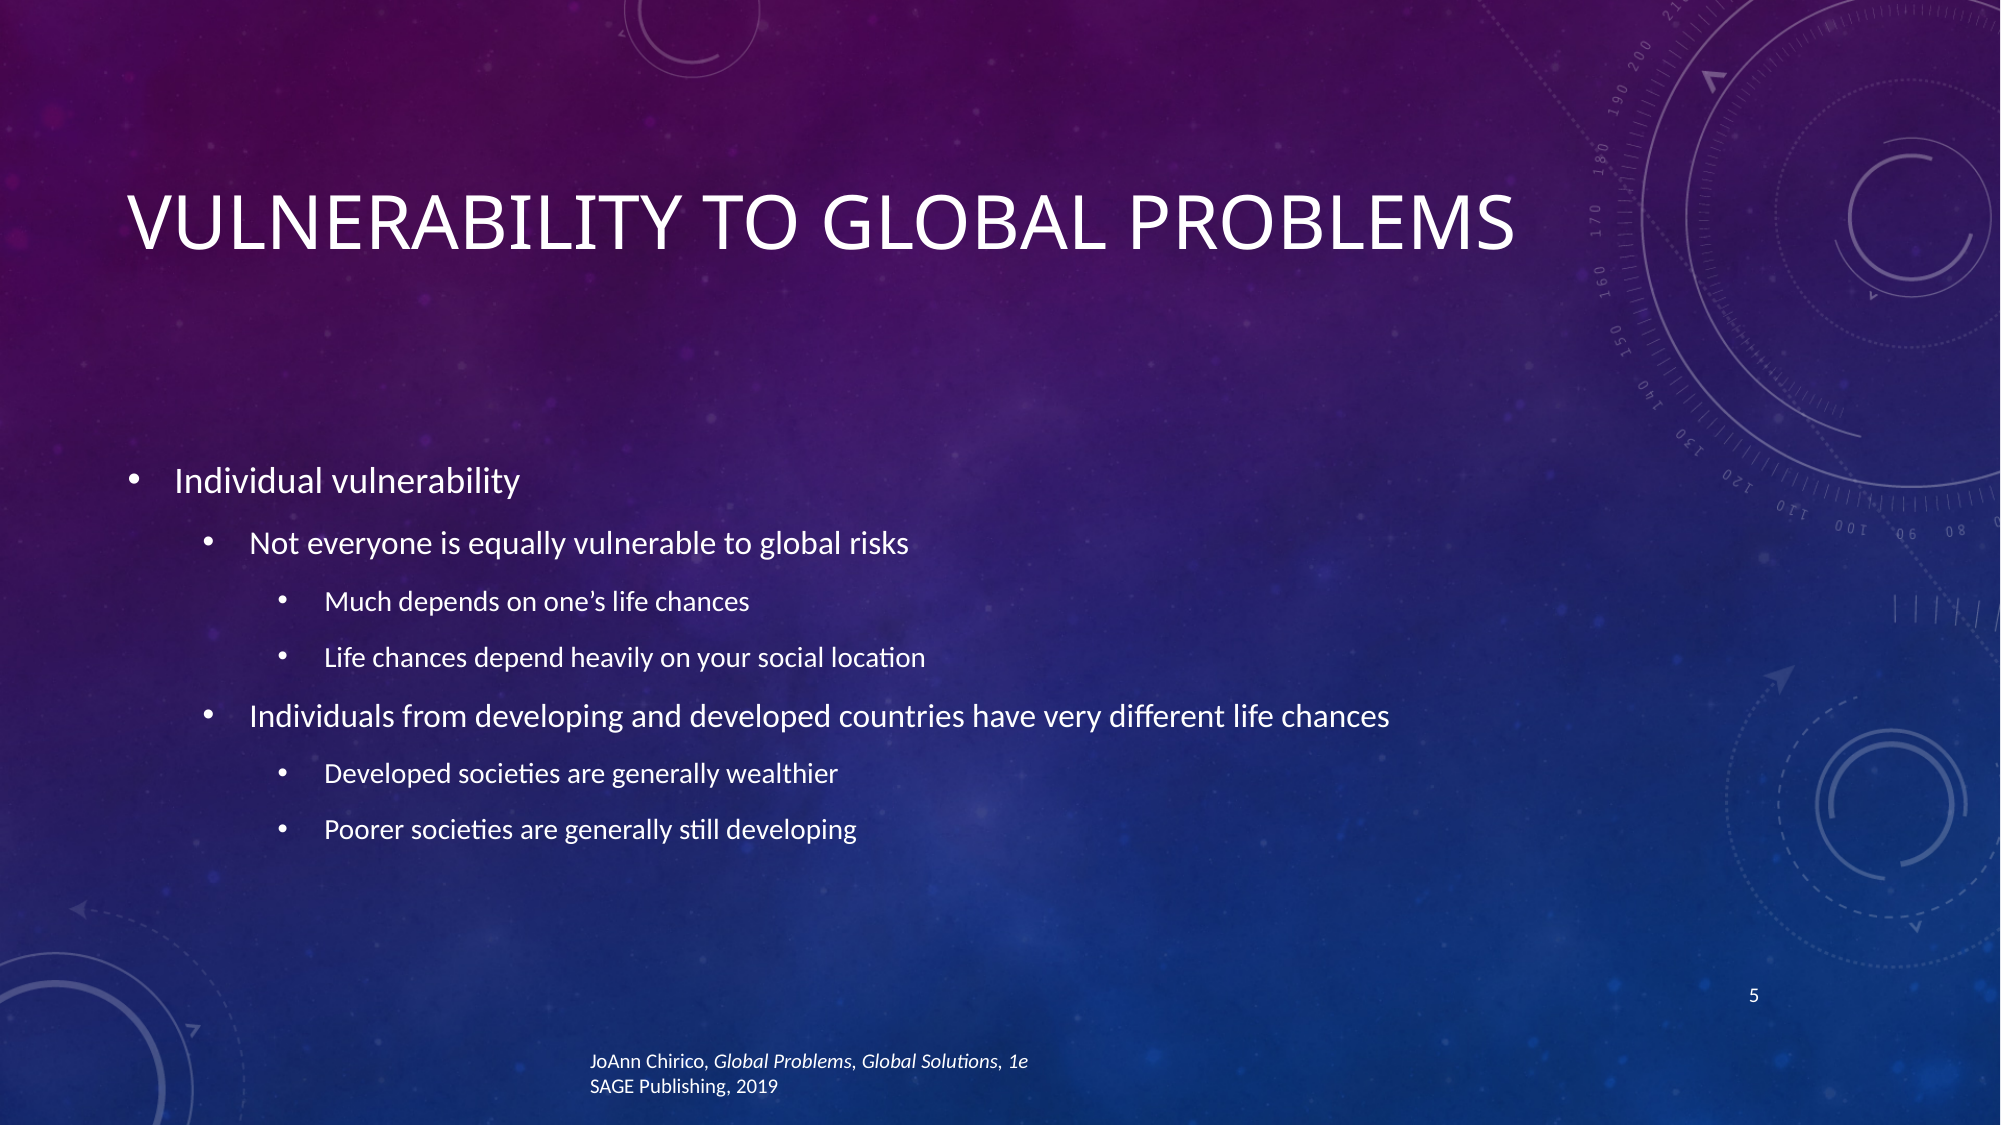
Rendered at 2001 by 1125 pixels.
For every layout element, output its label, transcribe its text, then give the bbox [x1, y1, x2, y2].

footer JoAnn Chirico, Global Problems, Global Solutions, 1e SAGE Publishing, 2019 [575, 1042, 1425, 1103]
title Vulnerability to Global Problems [112, 99, 1775, 339]
list Individual vulnerability Not everyone is equally vulnerable to global risks Much depends on one’s life chances Life chances depend heavily on your social location Individuals from developing and developed countries have very different life chances Developed societies are generally wealthier Poorer societies are generally still developing [112, 351, 1775, 950]
slide_number <number> [1684, 963, 1775, 1025]
picture [0, 0, 2001, 1125]
